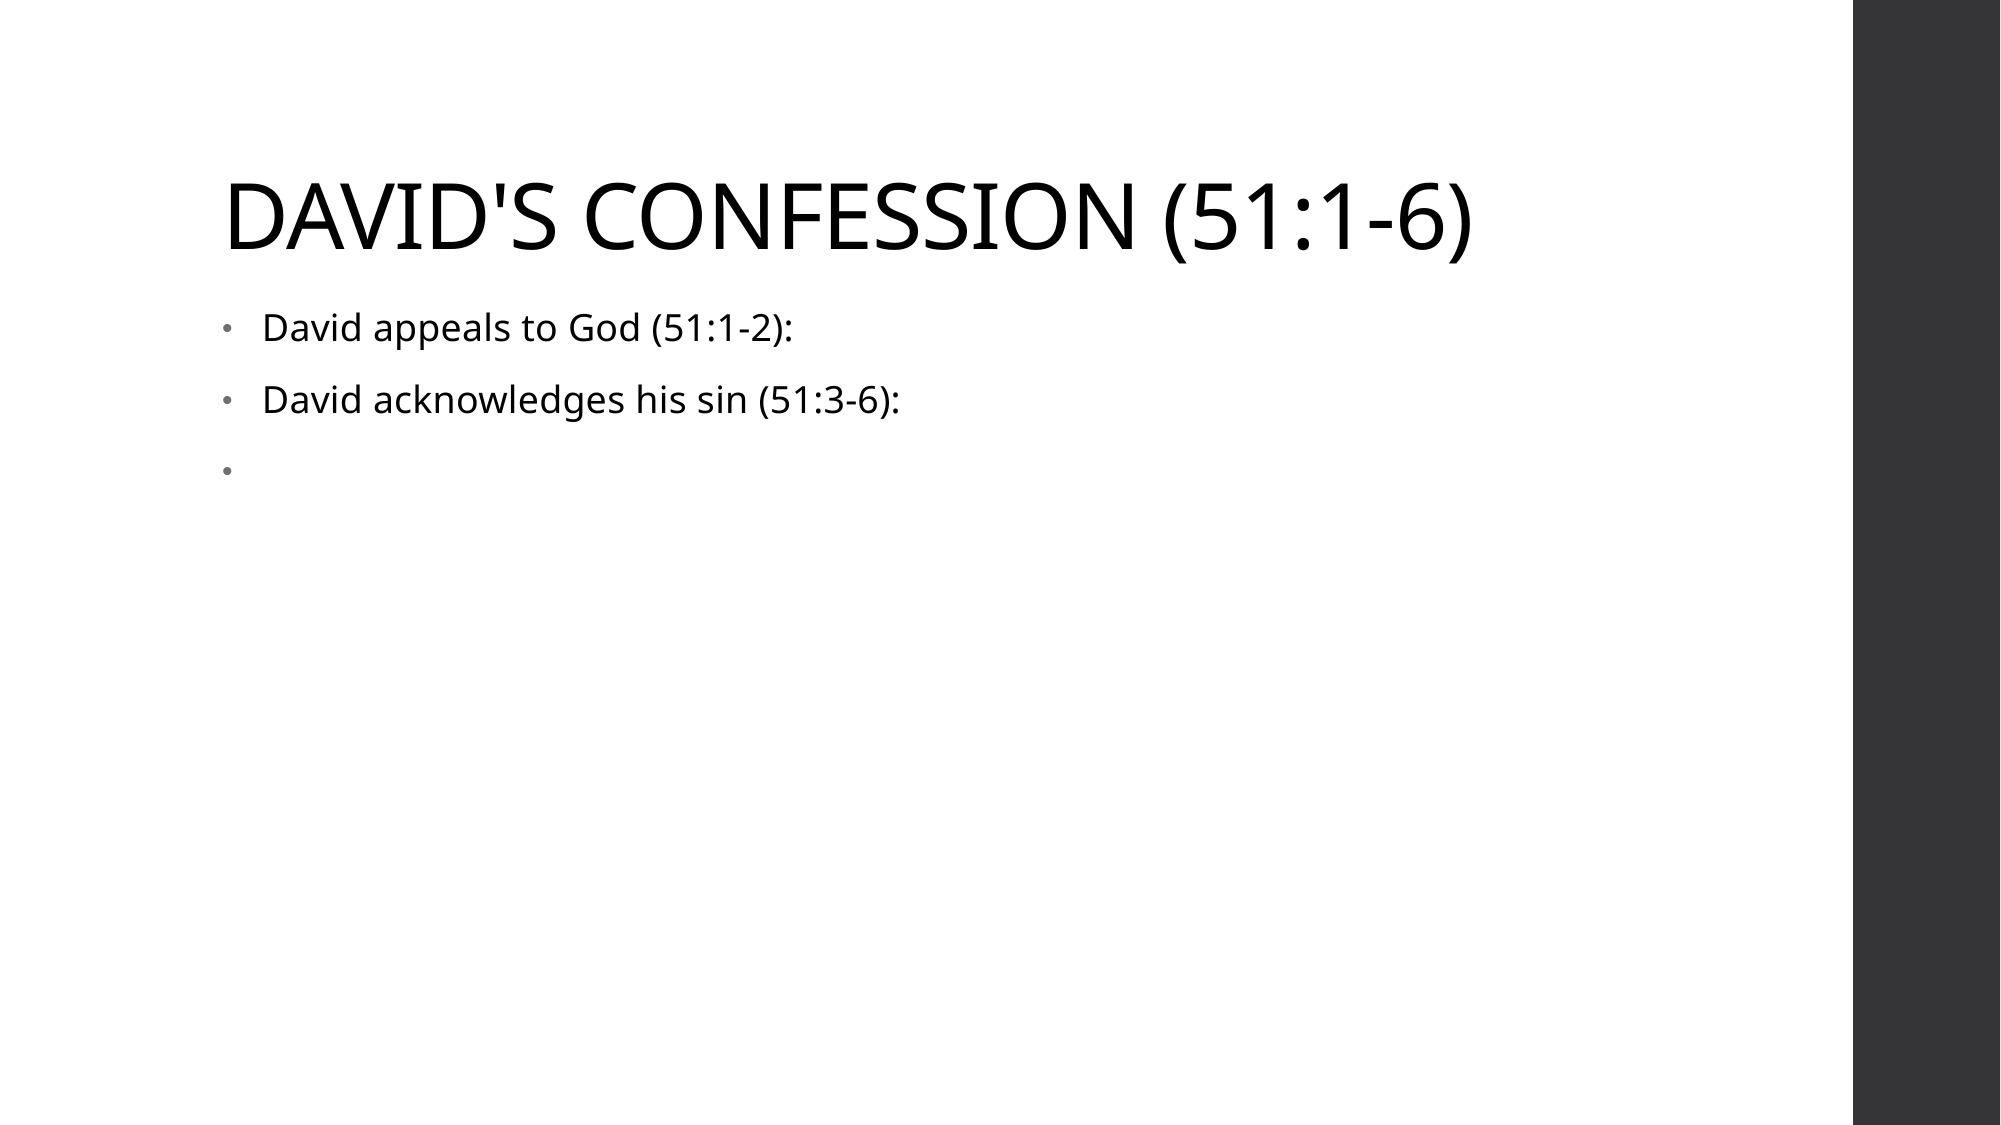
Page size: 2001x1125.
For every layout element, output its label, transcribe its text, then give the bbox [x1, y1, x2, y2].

title DAVID'S CONFESSION (51:1-6) [206, 60, 1797, 278]
list David appeals to God (51:1-2): David acknowledges his sin (51:3-6): [206, 299, 1617, 1014]
